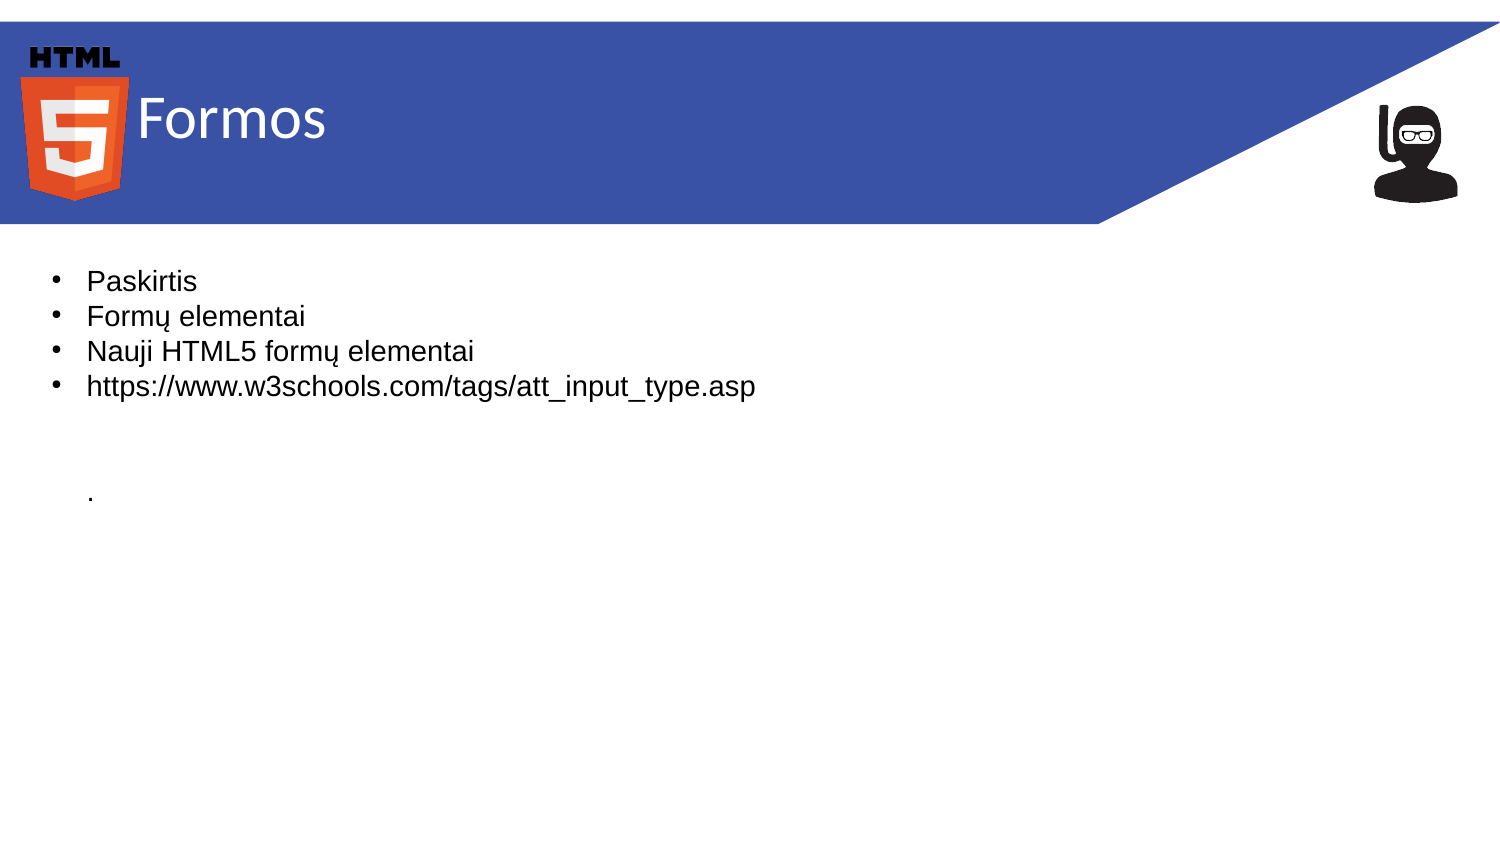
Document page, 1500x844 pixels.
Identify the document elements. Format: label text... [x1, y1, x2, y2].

picture [20, 46, 130, 201]
text_box Paskirtis Formų elementai Nauji HTML5 formų elementai https://www.w3schools.com/tags/att_input_type.asp . [36, 247, 1389, 789]
picture [1326, 167, 1500, 211]
text_box [1404, 23, 1500, 72]
title Formos [130, 72, 1500, 167]
text_box [1096, 167, 1500, 227]
